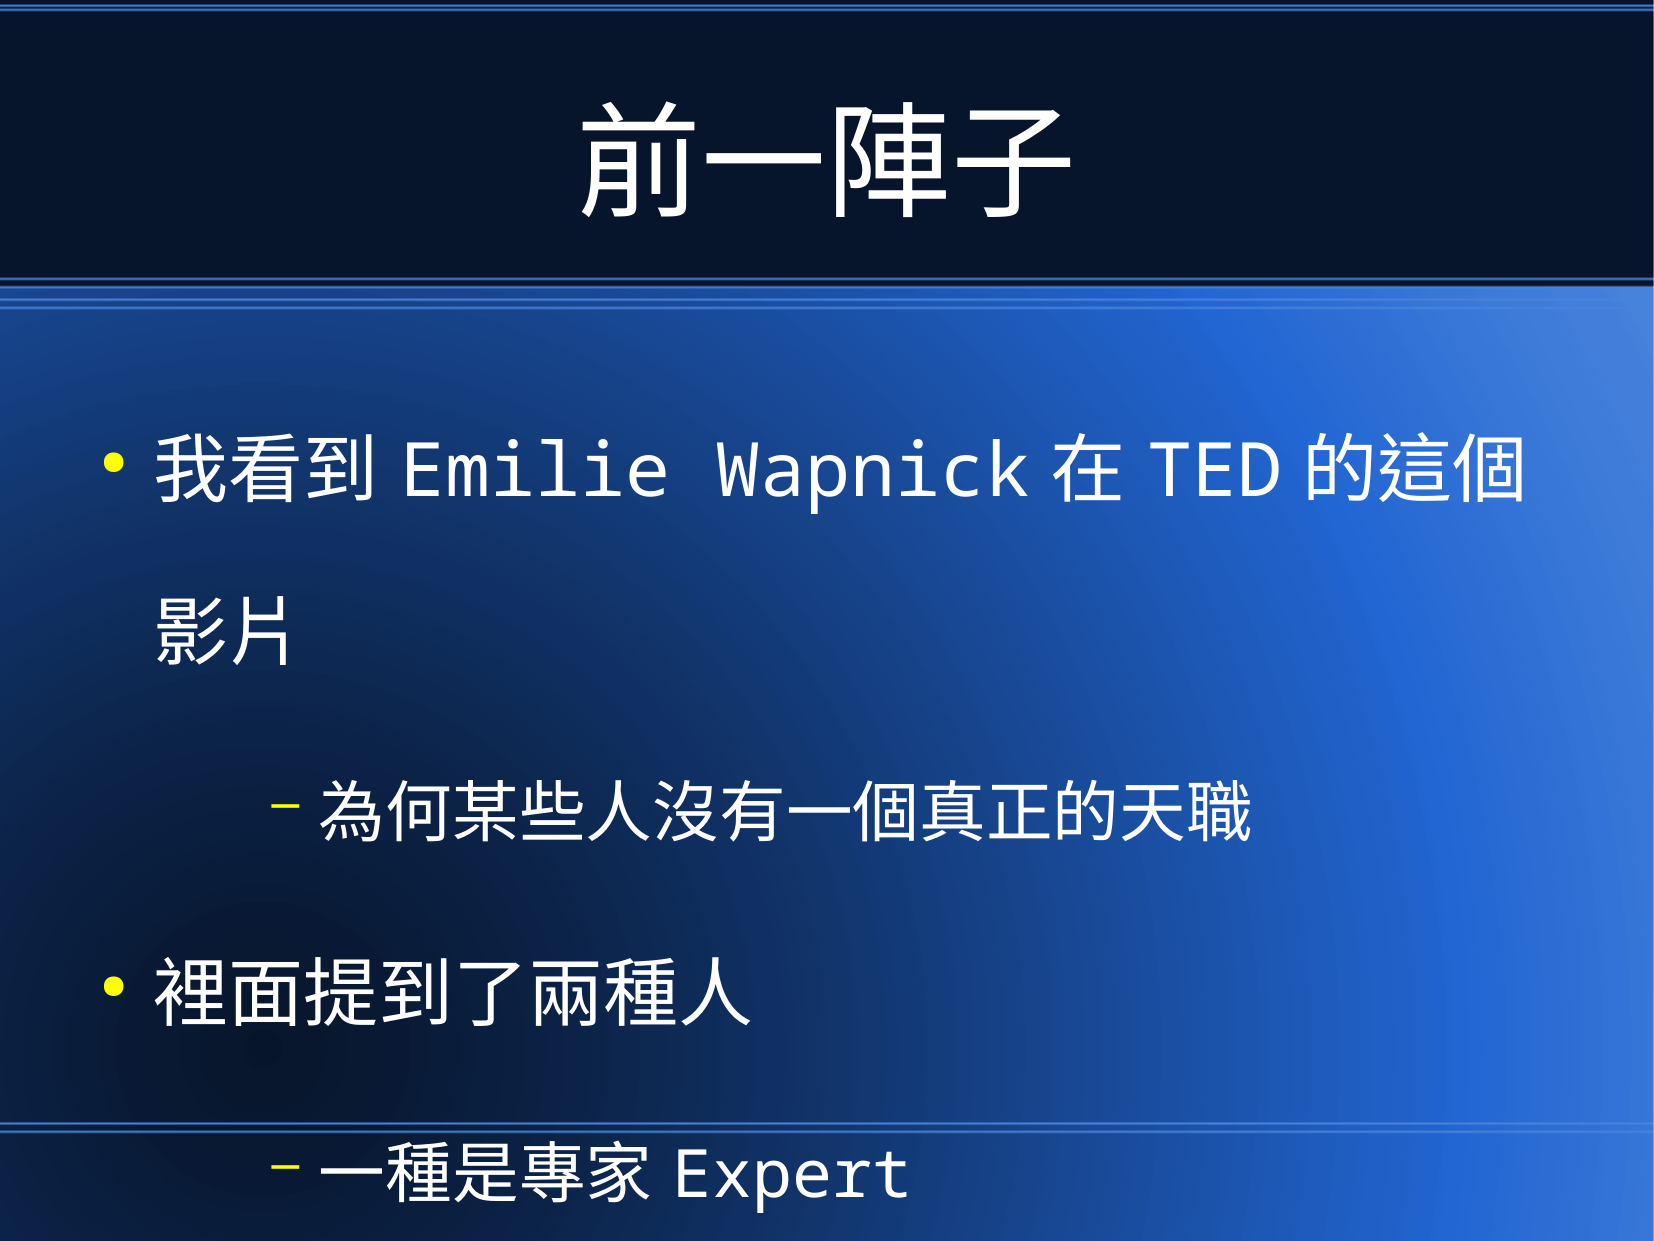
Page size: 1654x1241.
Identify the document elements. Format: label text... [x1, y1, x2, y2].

title 前一陣子 [82, 49, 1571, 257]
picture [0, 0, 1654, 1241]
list 我看到Emilie Wapnick在TED的這個影片 為何某些人沒有一個真正的天職 裡面提到了兩種人 一種是專家Expert 一種是多重潛能者 Multipotentalizer [82, 355, 1571, 1241]
